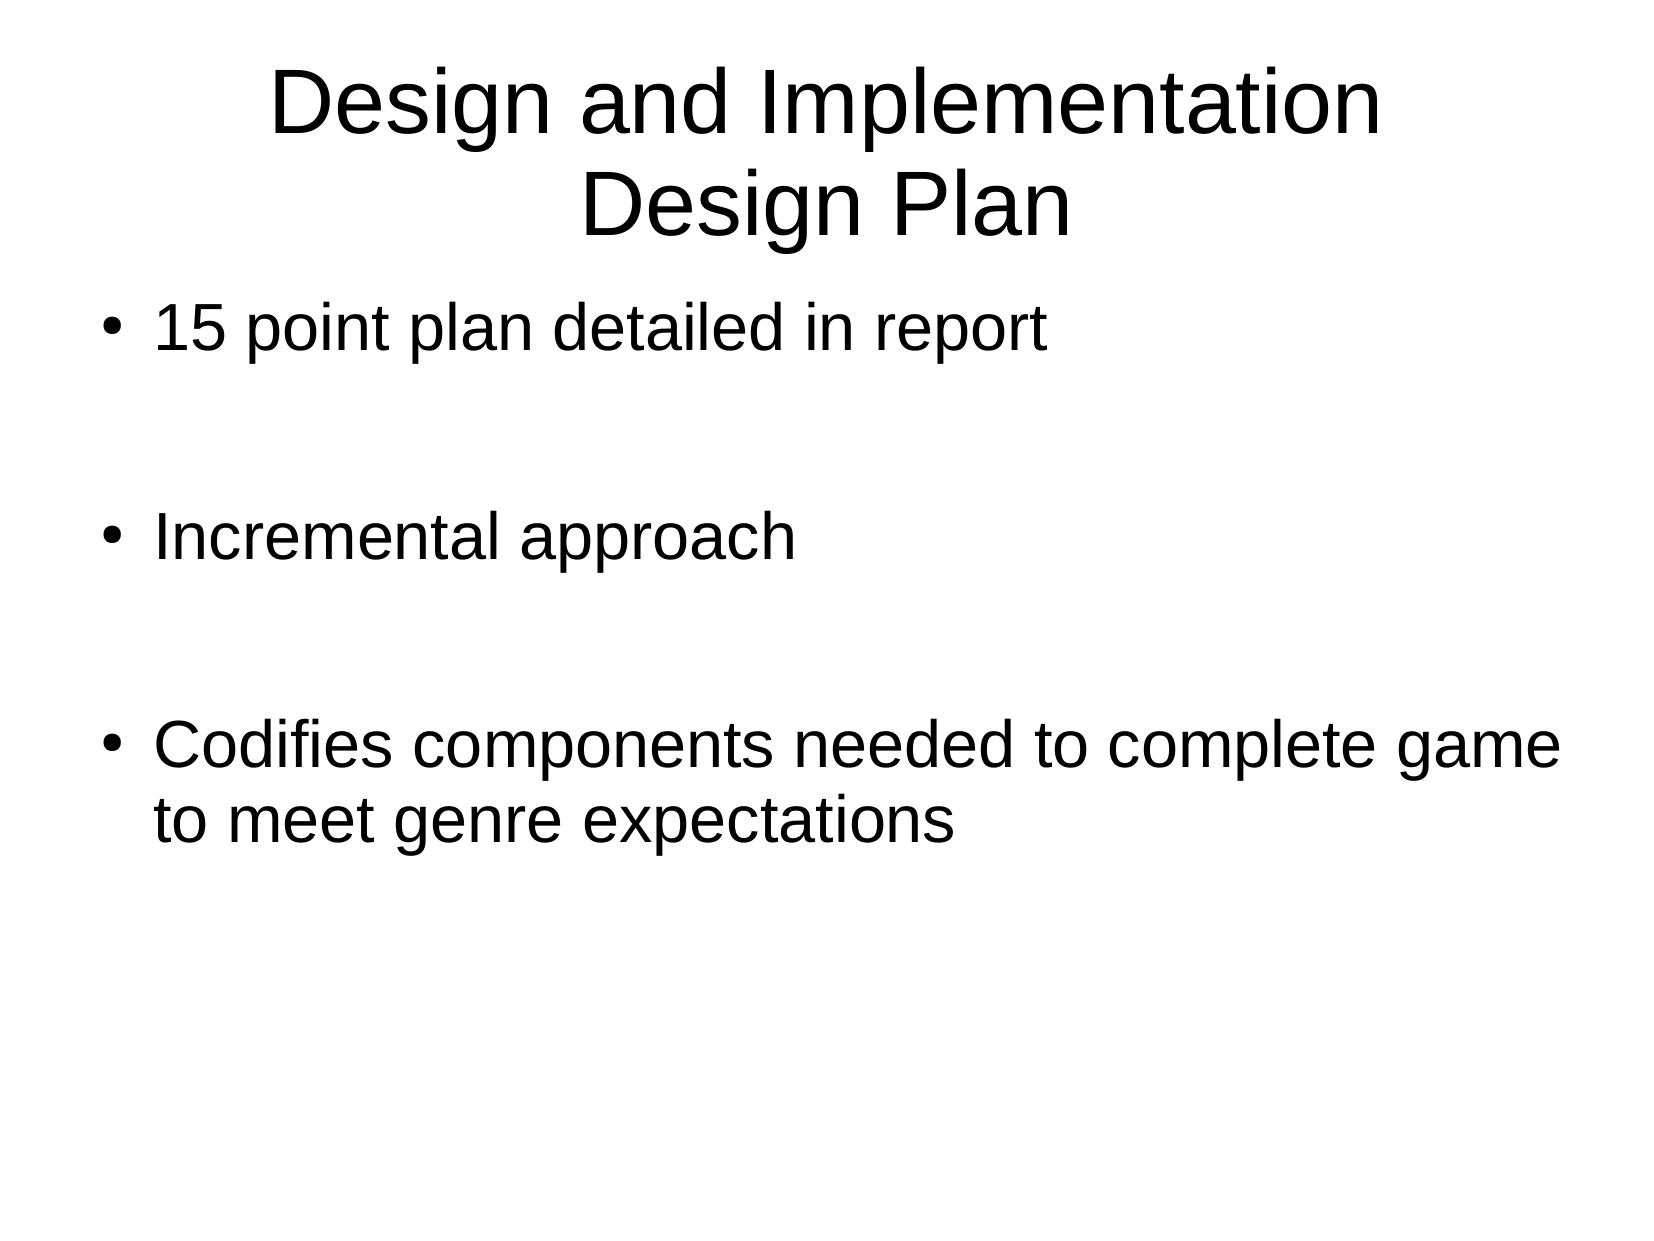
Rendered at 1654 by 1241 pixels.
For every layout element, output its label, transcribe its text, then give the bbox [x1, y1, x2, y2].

title Design and Implementation Design Plan [82, 49, 1571, 257]
list 15 point plan detailed in report Incremental approach Codifies components needed to complete game to meet genre expectations [82, 290, 1571, 1109]
